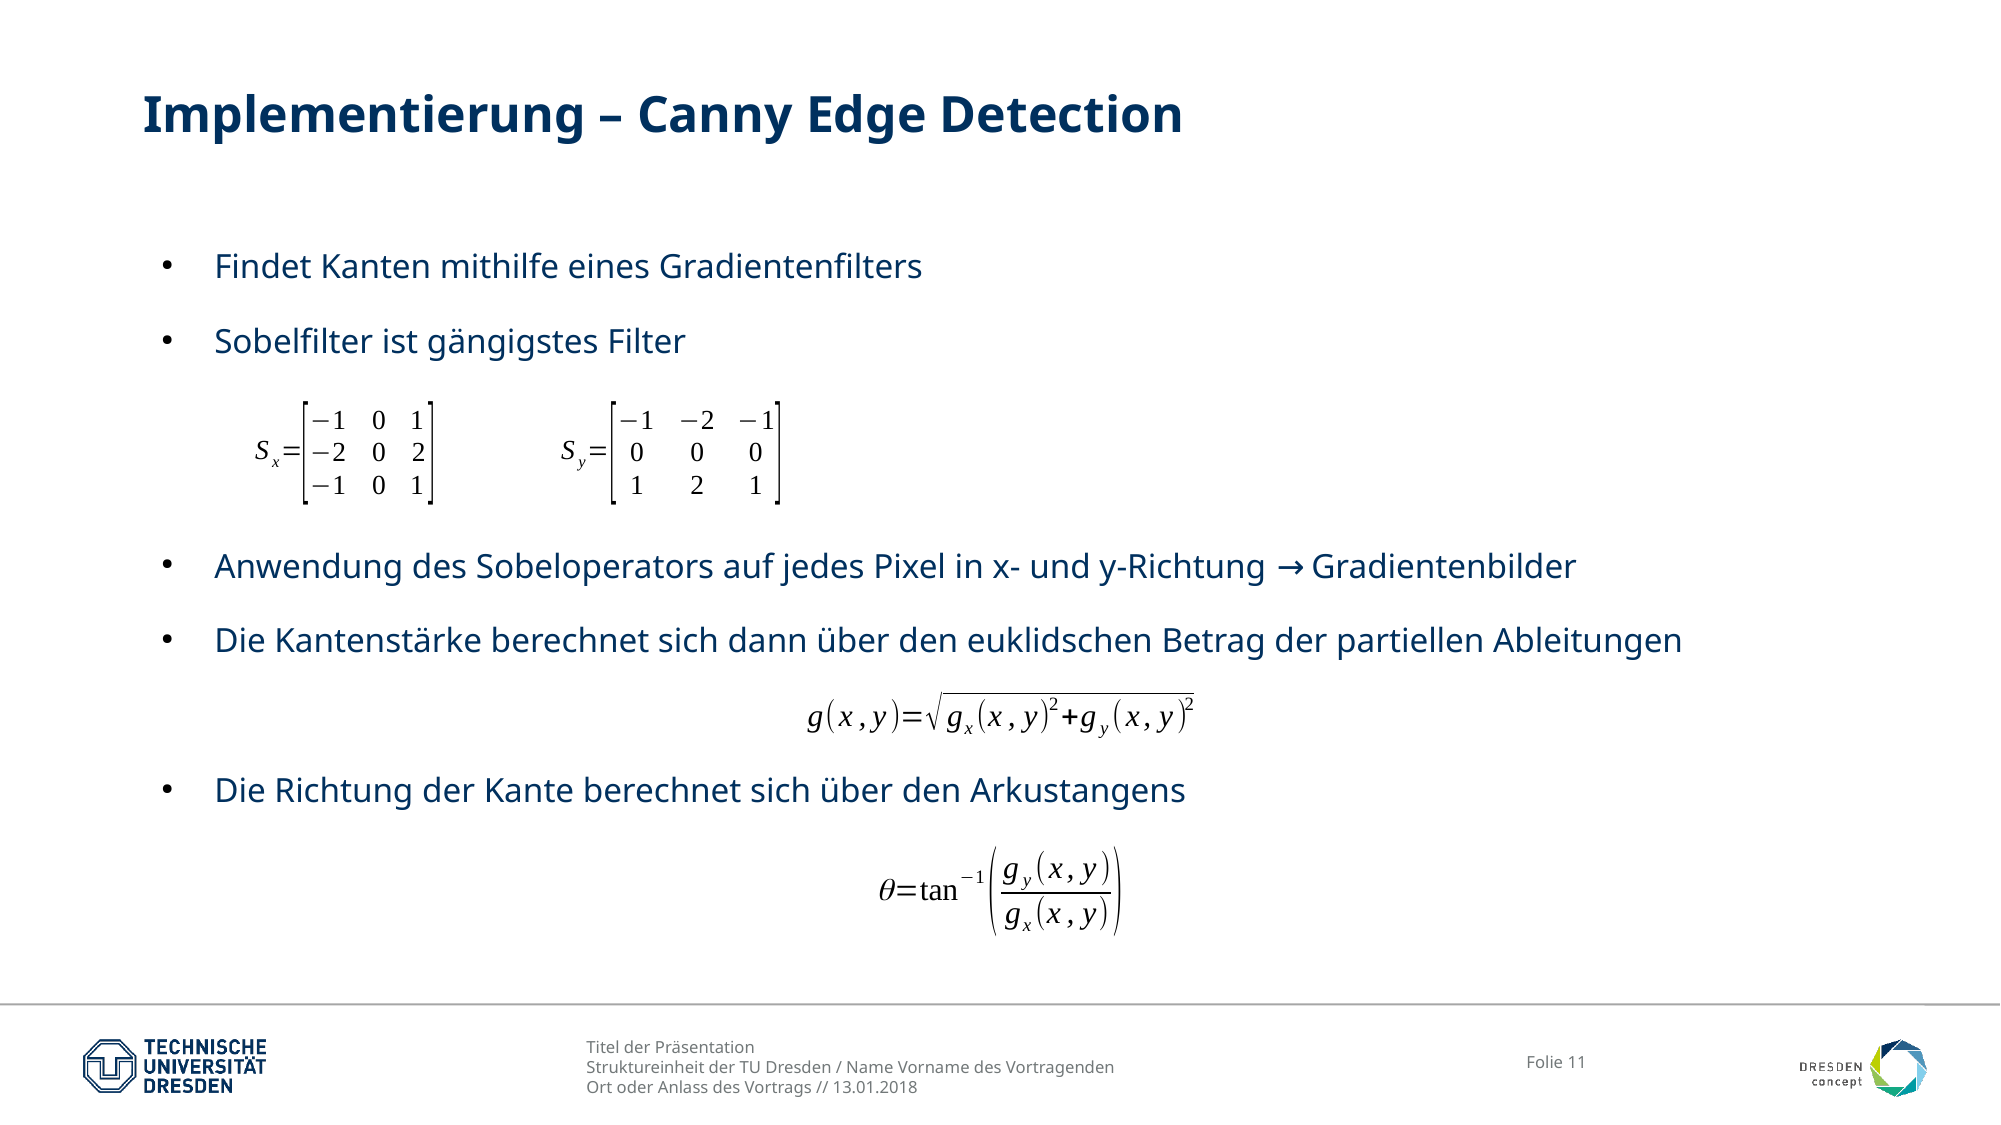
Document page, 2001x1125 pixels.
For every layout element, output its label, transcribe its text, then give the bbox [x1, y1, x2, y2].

chart [554, 399, 791, 507]
title Implementierung – Canny Edge Detection [143, 56, 1880, 169]
list Findet Kanten mithilfe eines Gradientenfilters Sobelfilter ist gängigstes Filter Anwendung des Sobeloperators auf jedes Pixel in x- und y-Richtung → Gradientenbilder Die Kantenstärke berechnet sich dann über den euklidschen Betrag der partiellen Ableitungen Die Richtung der Kante berechnet sich über den Arkustangens [143, 243, 1880, 957]
chart [868, 844, 1132, 939]
picture [1800, 1039, 1927, 1097]
picture [83, 1039, 266, 1093]
chart [248, 399, 441, 507]
chart [797, 690, 1203, 739]
